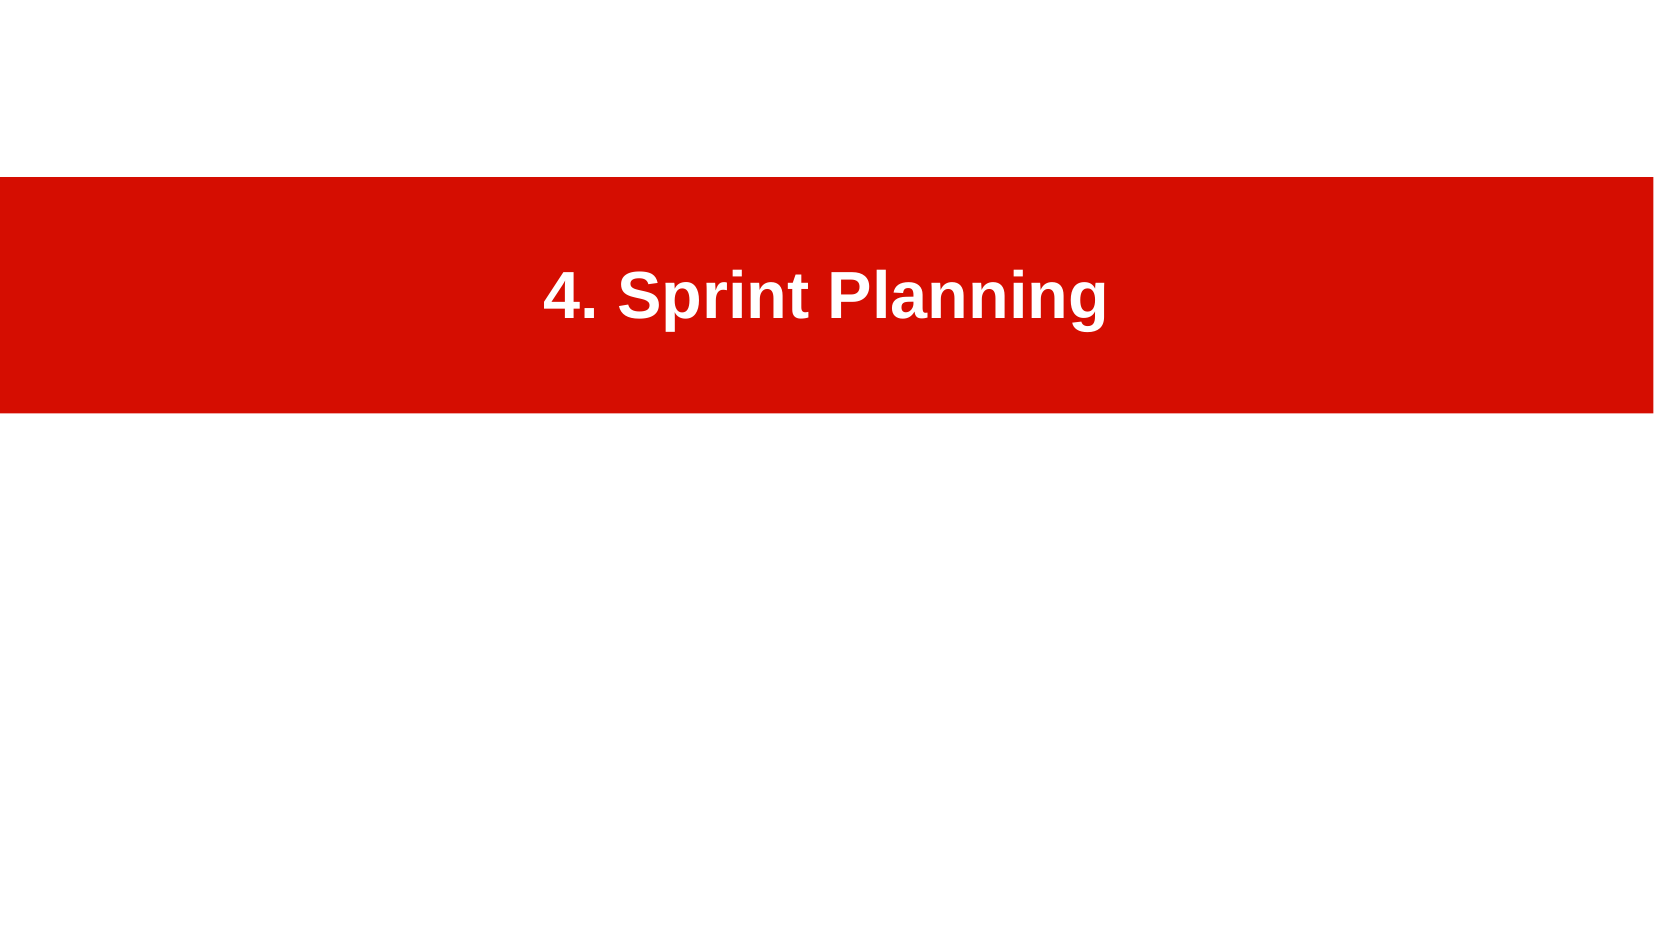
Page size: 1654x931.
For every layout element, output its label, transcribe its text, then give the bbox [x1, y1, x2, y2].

title 4. Sprint Planning [0, 177, 1654, 414]
